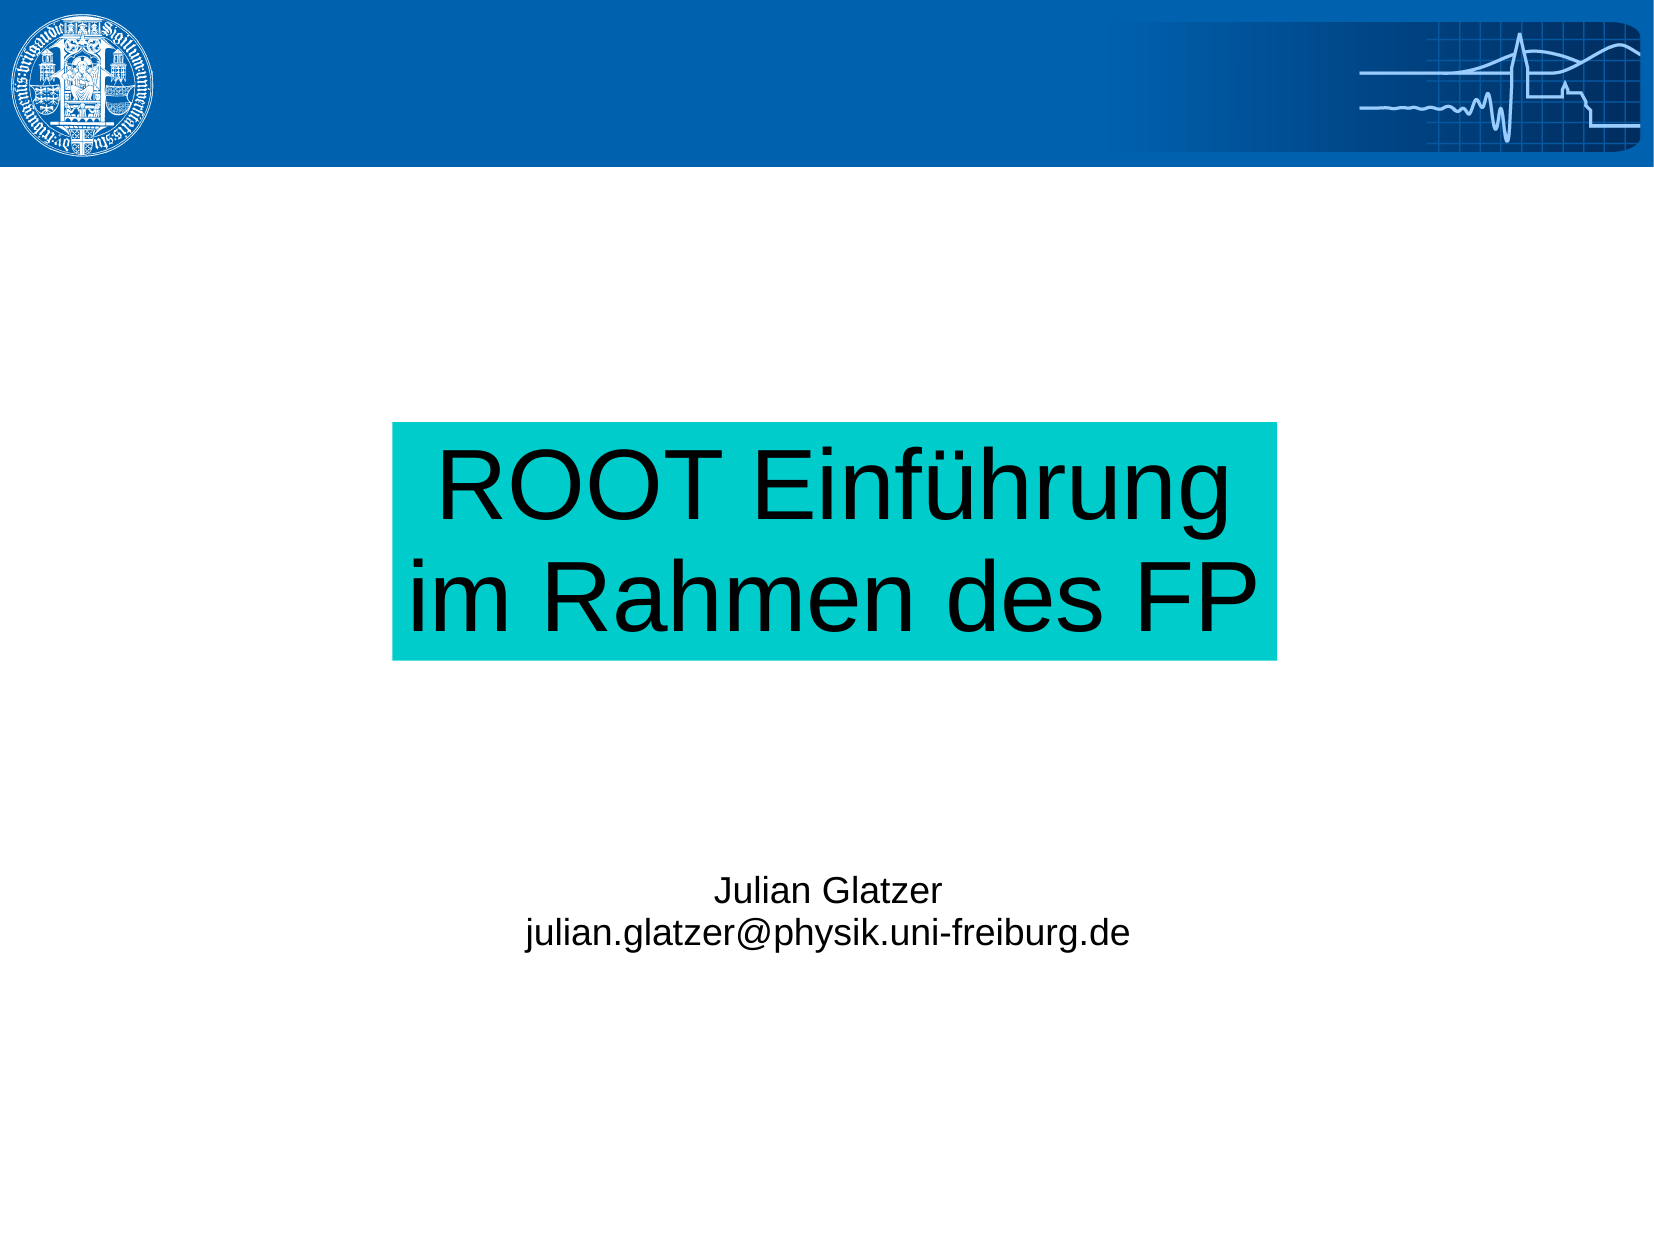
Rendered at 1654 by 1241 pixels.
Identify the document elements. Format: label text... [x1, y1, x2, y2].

text_box ROOT Einführung im Rahmen des FP [392, 422, 1278, 661]
text_box Julian Glatzer julian.glatzer@physik.uni-freiburg.de [510, 862, 1146, 962]
picture [0, 0, 1654, 167]
